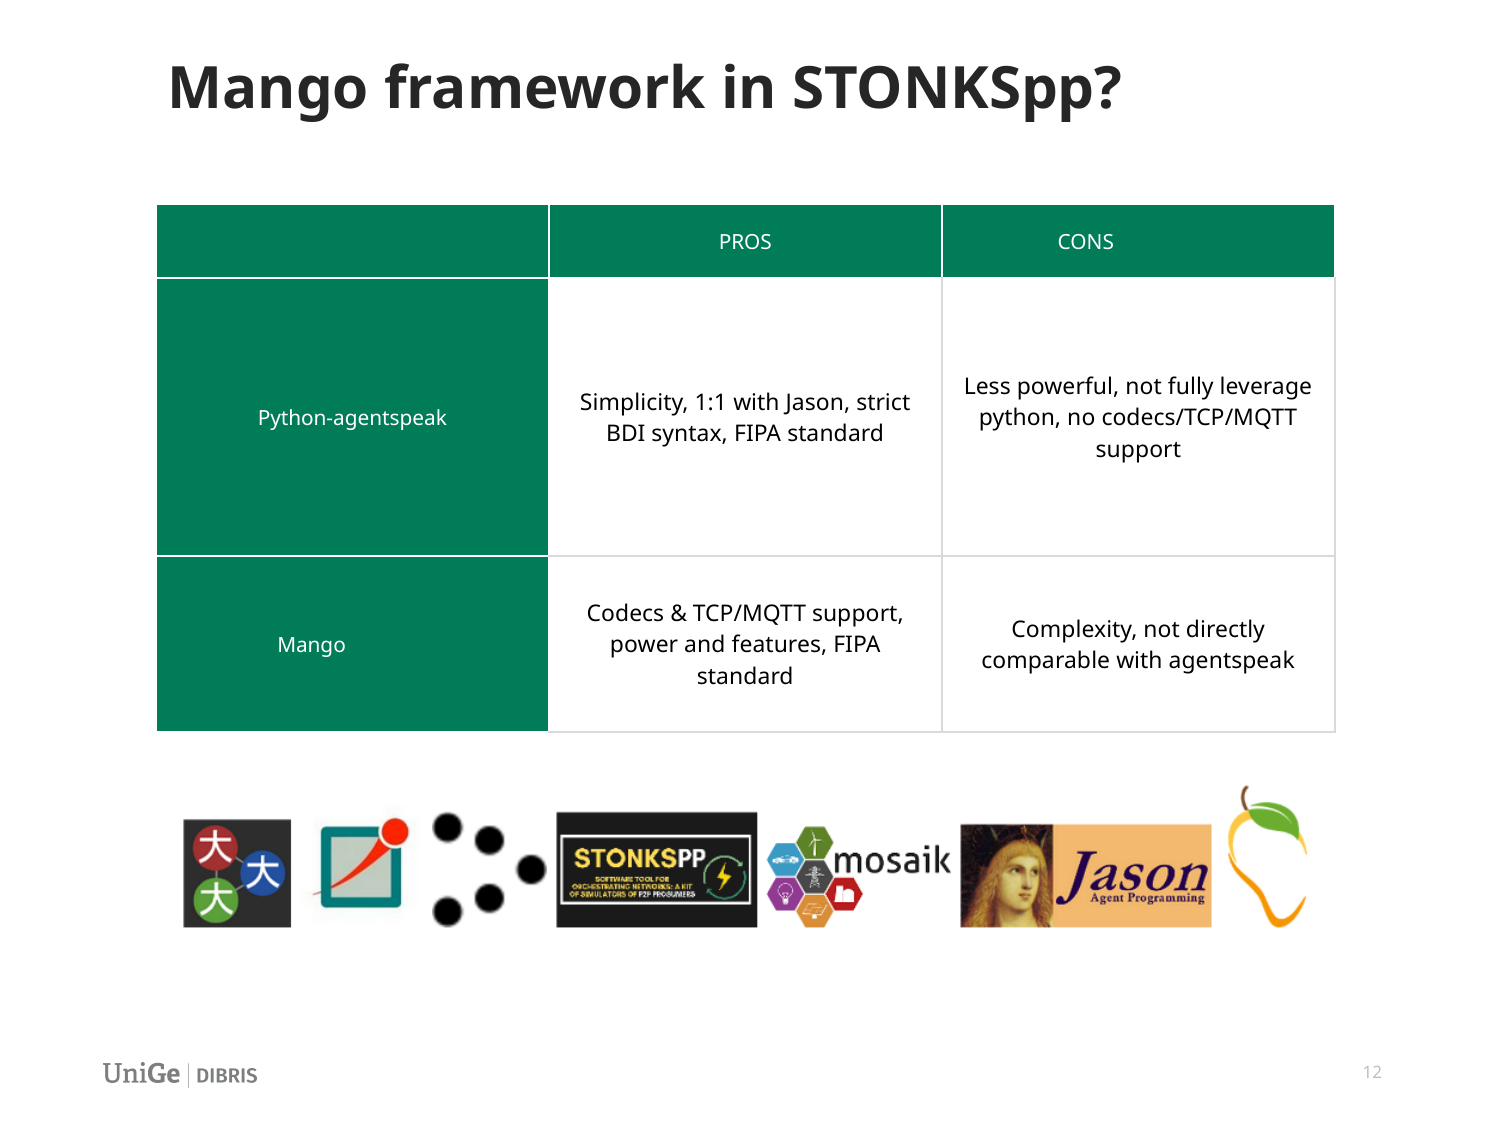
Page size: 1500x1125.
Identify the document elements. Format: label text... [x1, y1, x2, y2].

table_cell Codecs & TCP/MQTT support, power and features, FIPA standard [550, 557, 941, 731]
table_header PROS [550, 205, 941, 277]
table_cell Python-agentspeak [157, 279, 548, 555]
table_cell Complexity, not directly comparable with agentspeak [943, 557, 1334, 731]
table_cell Less powerful, not fully leverage python, no codecs/TCP/MQTT support [943, 279, 1334, 555]
table_header [157, 205, 548, 277]
picture [156, 777, 1336, 954]
title Mango framework in STONKSpp? [152, 51, 1489, 214]
table_cell Simplicity, 1:1 with Jason, strict BDI syntax, FIPA standard [550, 279, 941, 555]
table_cell Mango [157, 557, 548, 731]
table_header CONS [943, 205, 1334, 277]
